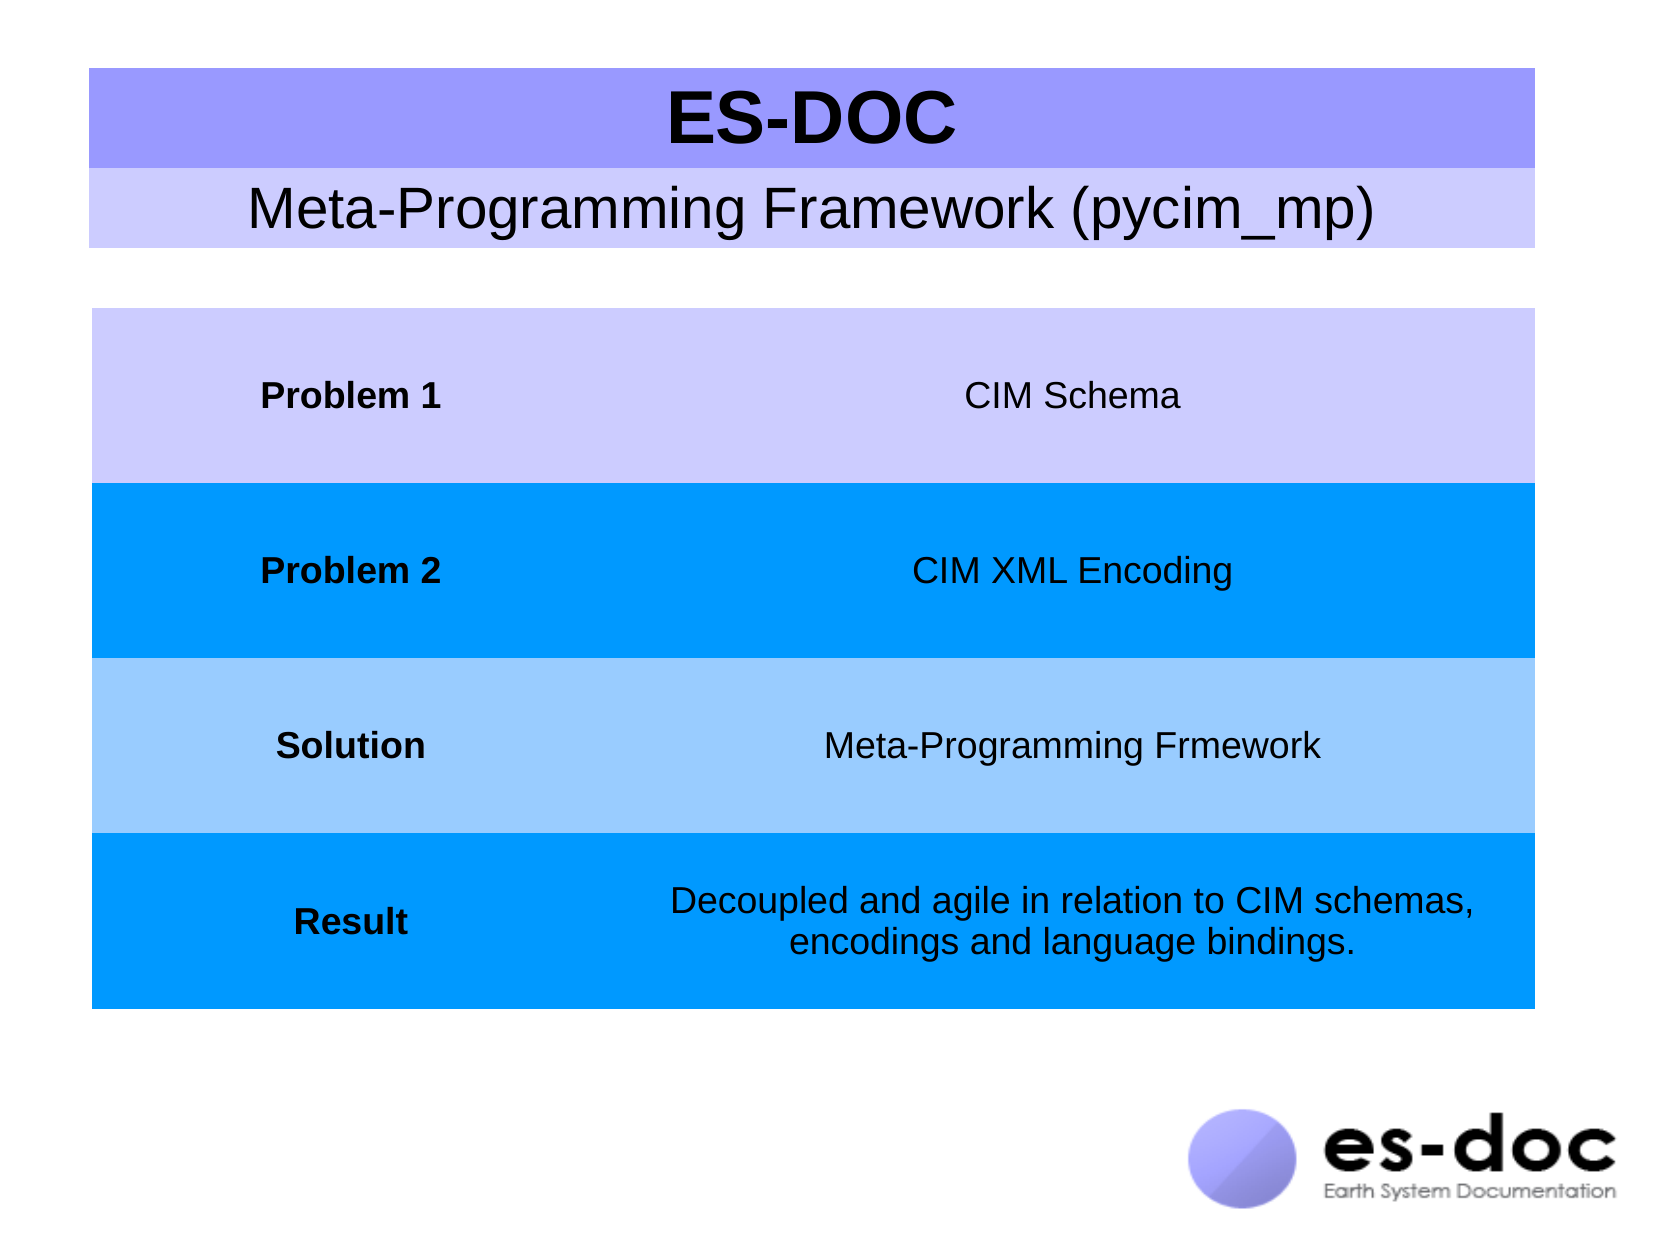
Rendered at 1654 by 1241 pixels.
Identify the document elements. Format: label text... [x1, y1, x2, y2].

table_cell CIM XML Encoding [610, 483, 1535, 658]
table_cell Decoupled and agile in relation to CIM schemas, encodings and language bindings. [610, 833, 1535, 1009]
table_header Problem 1 [92, 308, 610, 483]
table_cell Meta-Programming Framework (pycim_mp) [89, 168, 1535, 248]
table_cell Meta-Programming Frmework [610, 658, 1535, 833]
table_cell Solution [92, 658, 610, 833]
picture [1181, 1092, 1625, 1224]
table_header ES-DOC [89, 68, 1535, 168]
table_cell Result [92, 833, 610, 1009]
table_cell Problem 2 [92, 483, 610, 658]
table_header CIM Schema [610, 308, 1535, 483]
